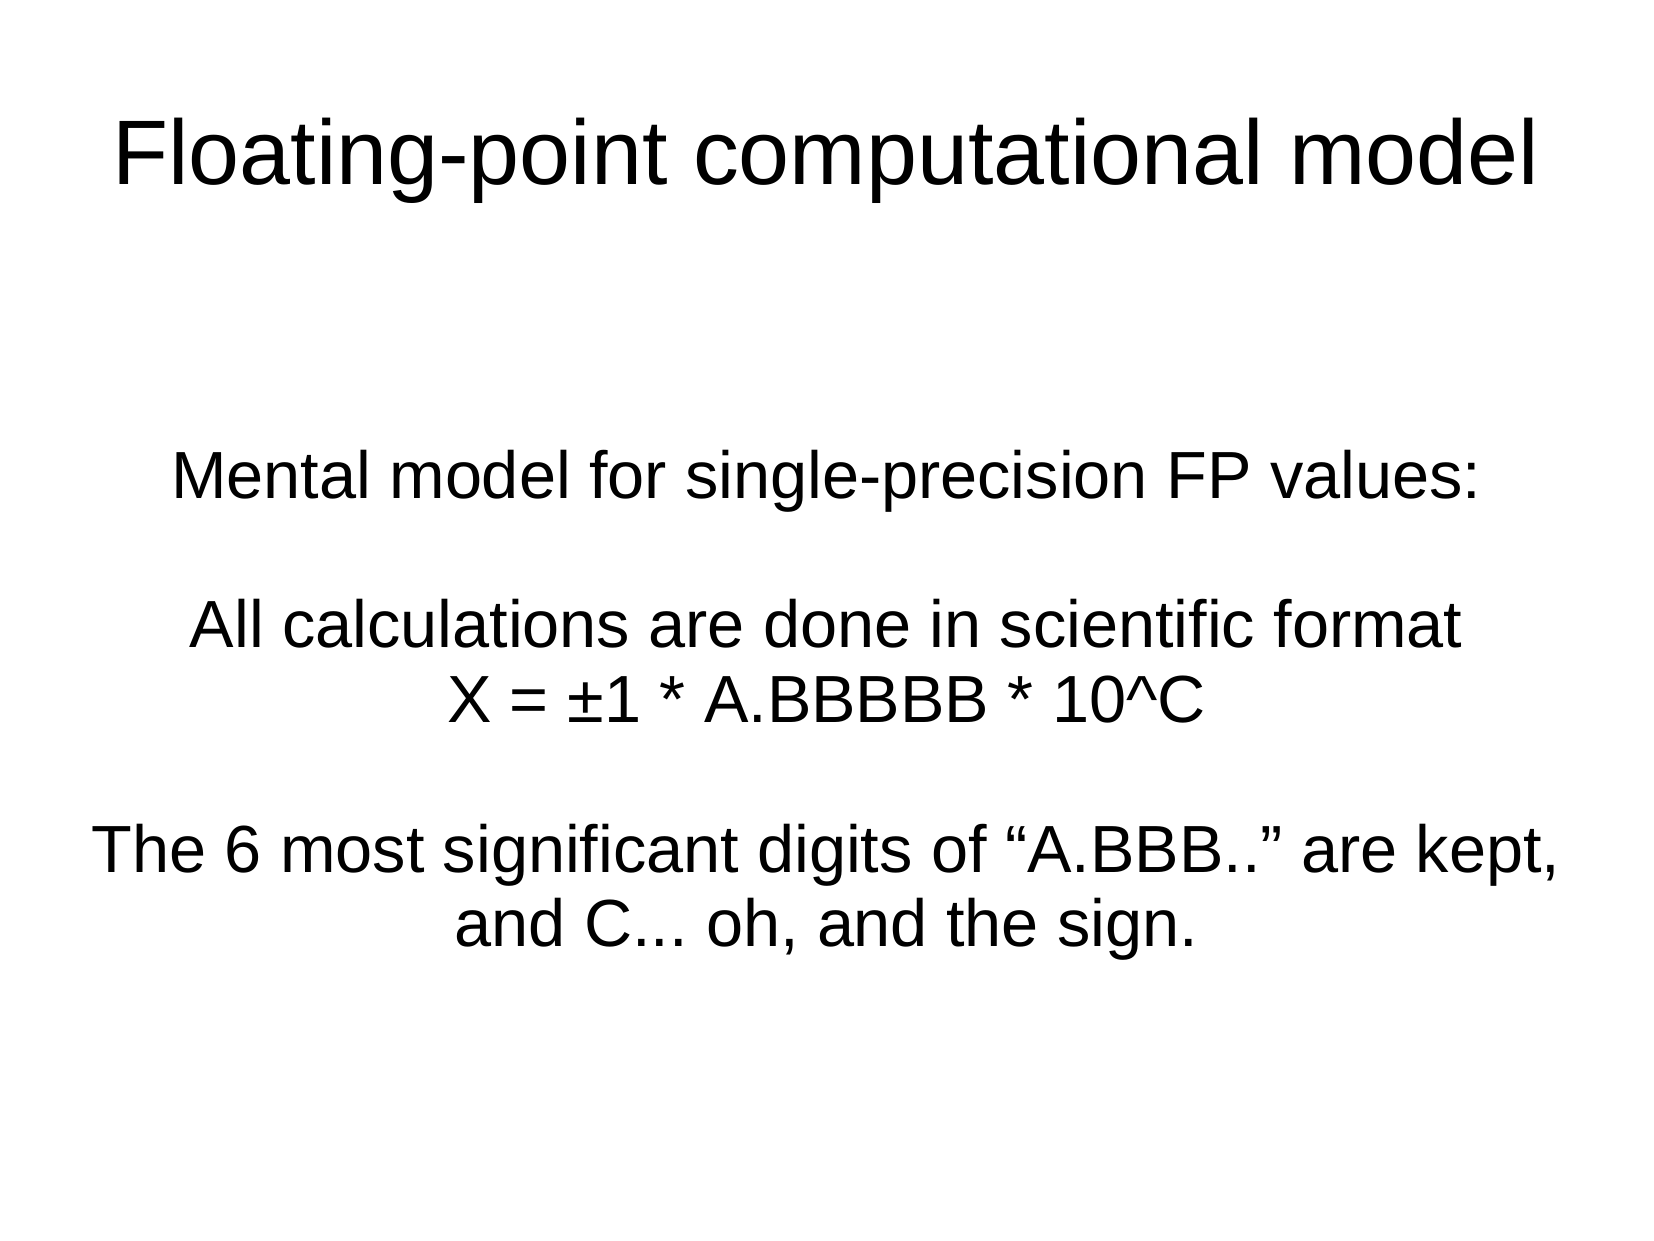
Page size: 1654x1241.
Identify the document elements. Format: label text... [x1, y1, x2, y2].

title Floating-point computational model [82, 49, 1571, 257]
subtitle Mental model for single-precision FP values: All calculations are done in scientific format X = ±1 * A.BBBBB * 10^C The 6 most significant digits of “A.BBB..” are kept, and C... oh, and the sign. [82, 297, 1571, 1102]
